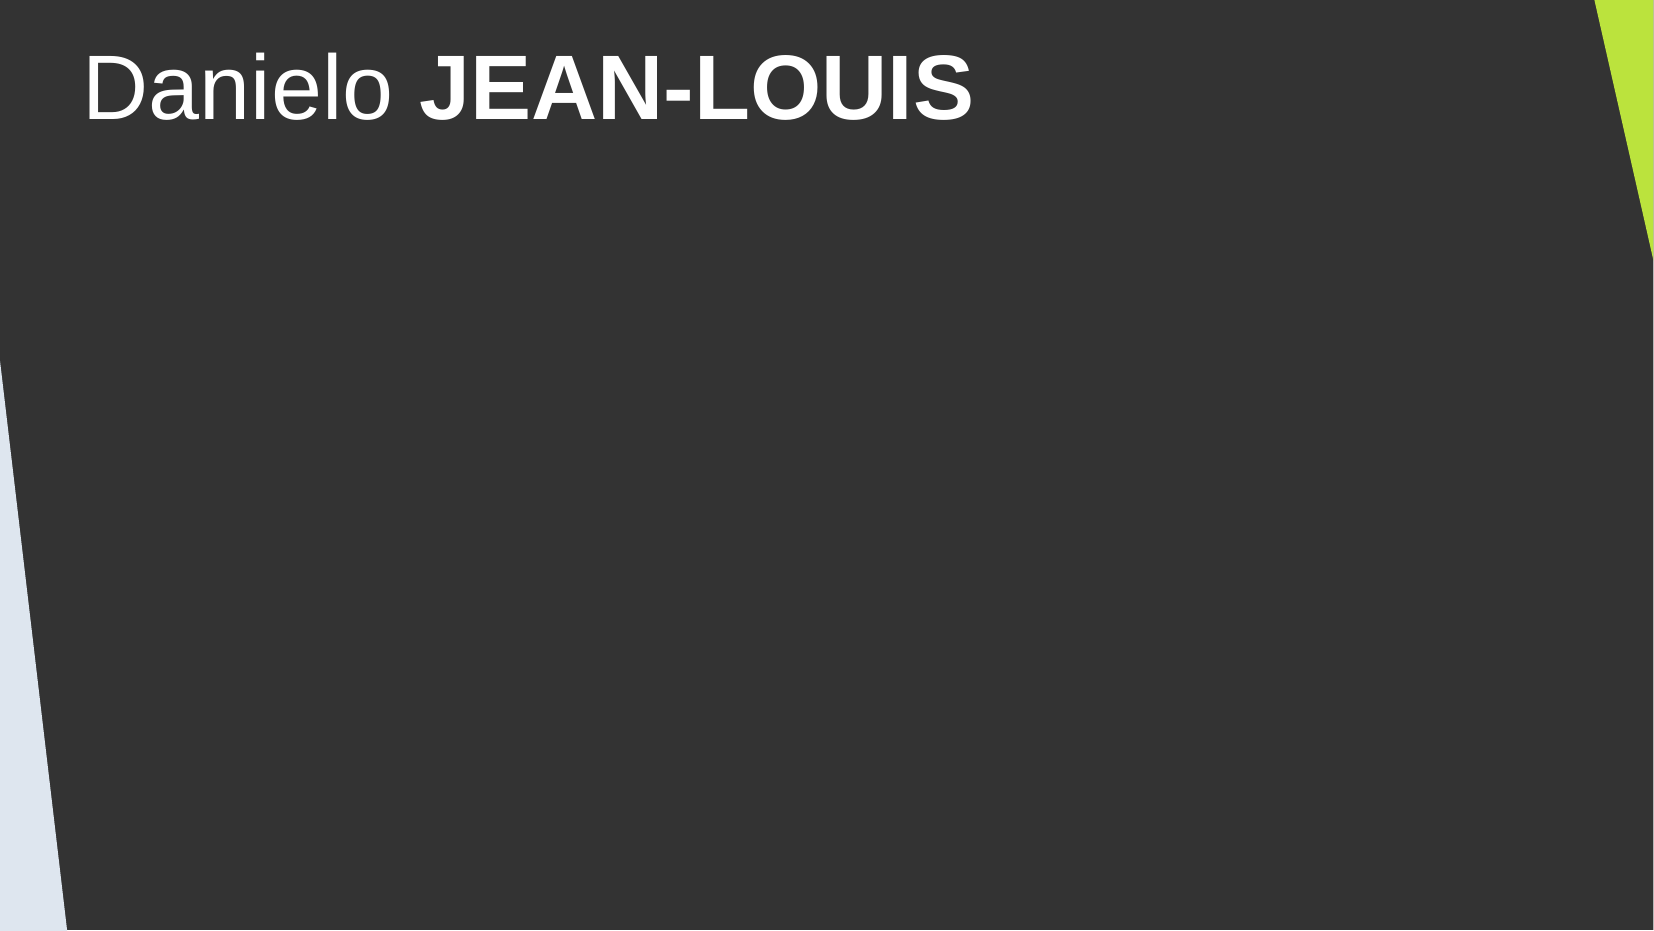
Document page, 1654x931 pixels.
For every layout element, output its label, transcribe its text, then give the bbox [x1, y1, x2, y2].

text_box [1594, 0, 1654, 263]
text_box Danielo JEAN-LOUIS [82, 36, 1571, 758]
text_box [0, 360, 68, 931]
